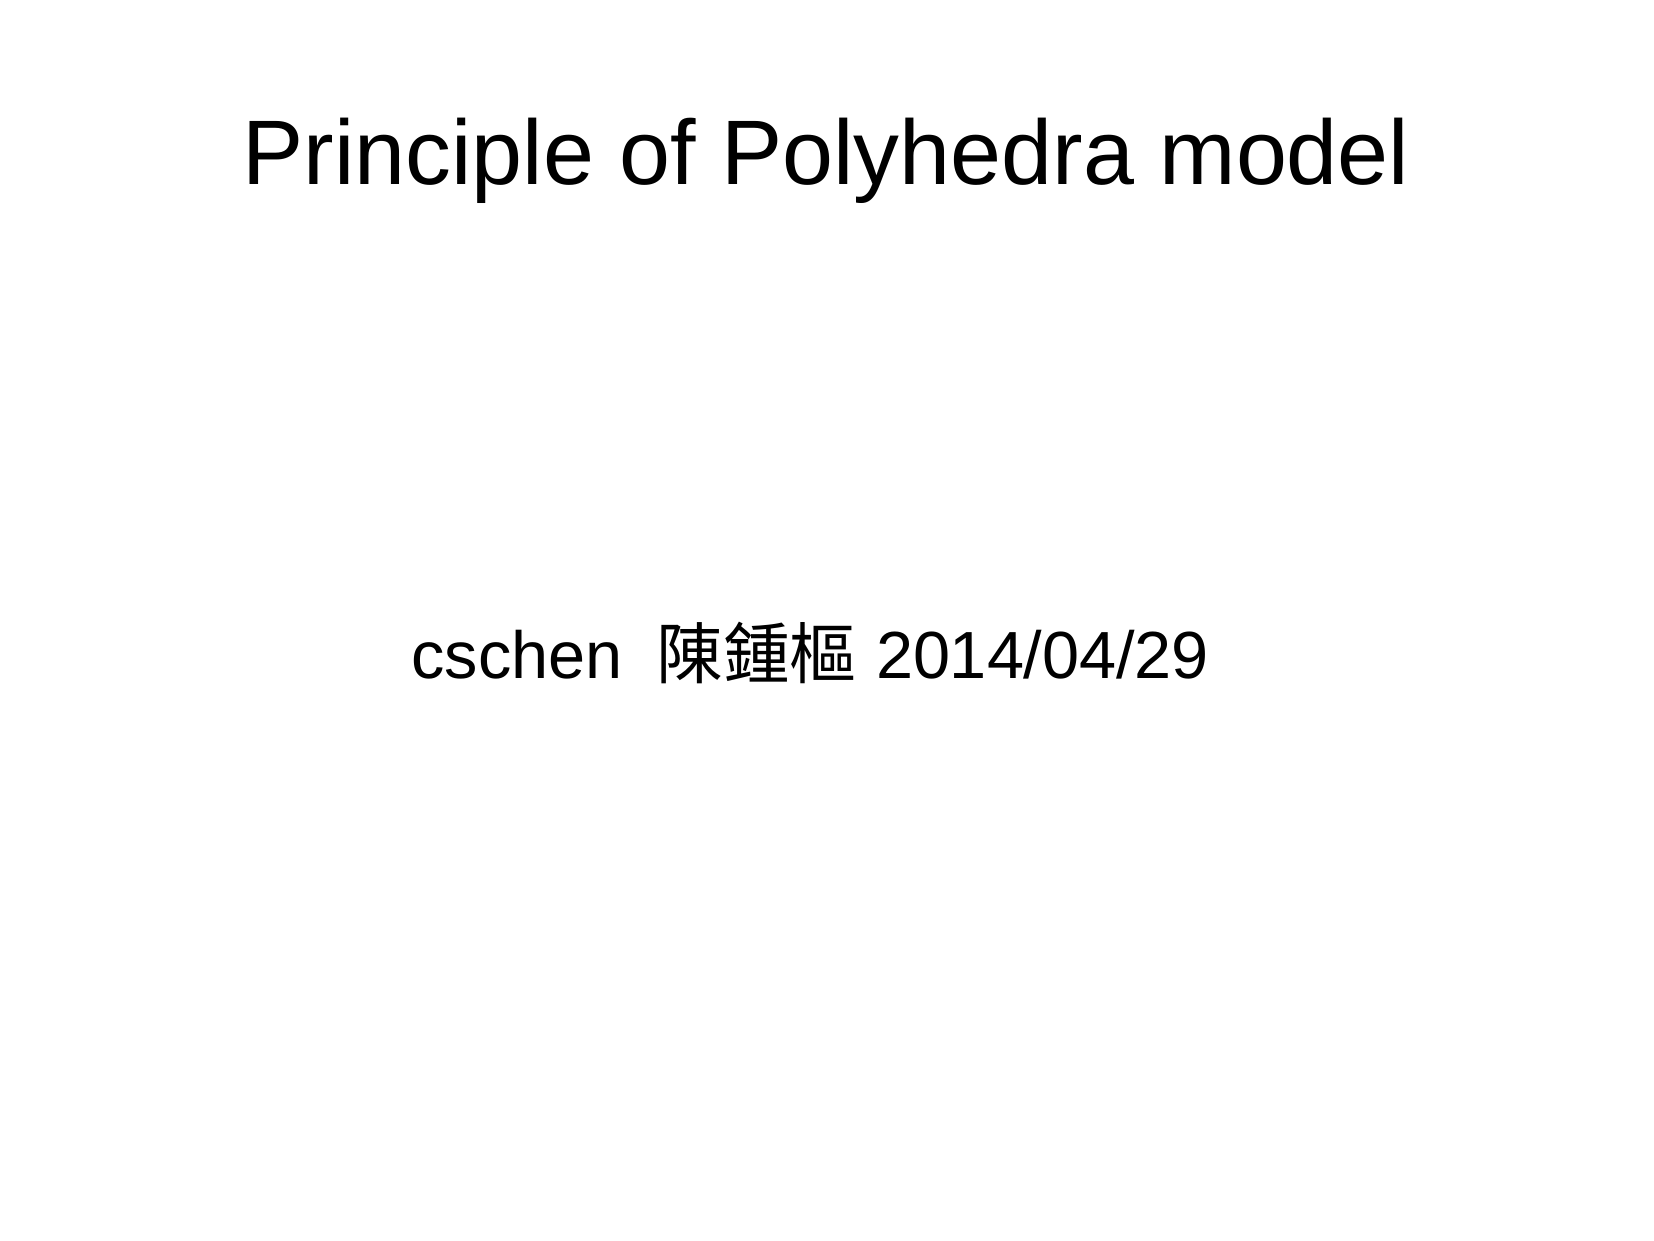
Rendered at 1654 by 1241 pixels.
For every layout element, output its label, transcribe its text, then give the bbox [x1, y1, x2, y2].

subtitle cschen 陳鍾樞2014/04/29 [82, 290, 1538, 1010]
title Principle of Polyhedra model [82, 49, 1571, 257]
